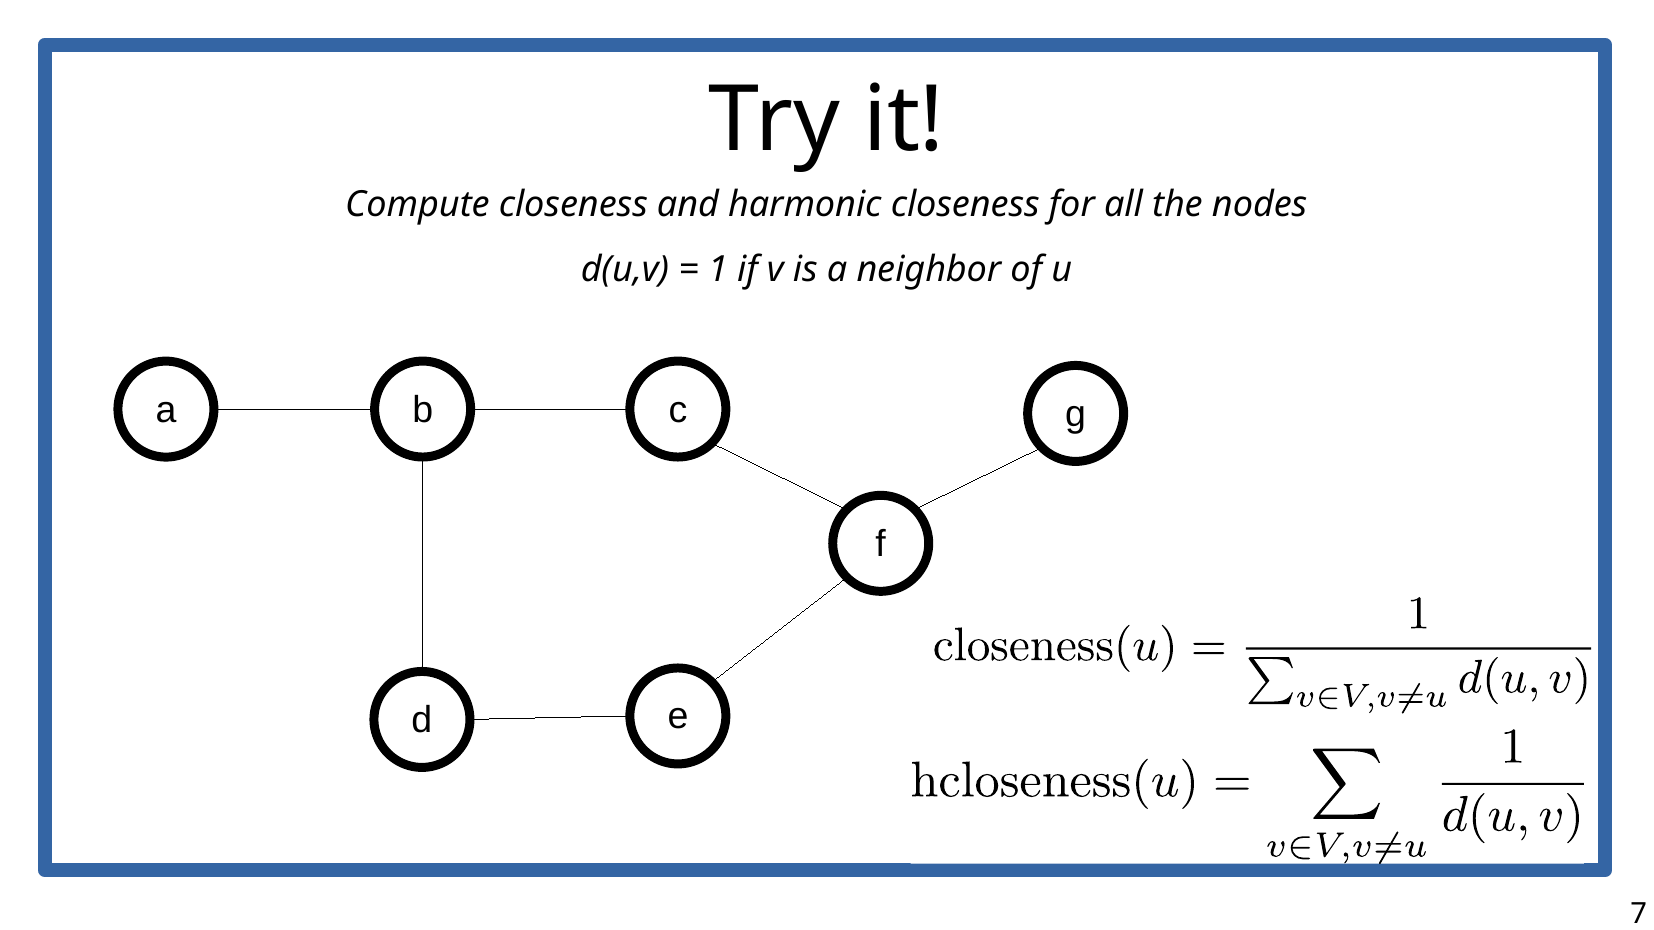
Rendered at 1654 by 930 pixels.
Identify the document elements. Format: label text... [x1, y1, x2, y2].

text_box c [629, 361, 726, 458]
text_box [910, 729, 1584, 865]
text_box f [832, 495, 929, 592]
list Compute closeness and harmonic closeness for all the nodes d(u,v) = 1 if v is a neighbor of u [82, 177, 1571, 293]
text_box a [117, 361, 214, 458]
text_box g [1027, 365, 1124, 462]
text_box b [374, 361, 471, 458]
title Try it! [82, 52, 1571, 177]
text_box [932, 596, 1592, 714]
text_box e [629, 667, 726, 764]
text_box d [373, 671, 470, 768]
